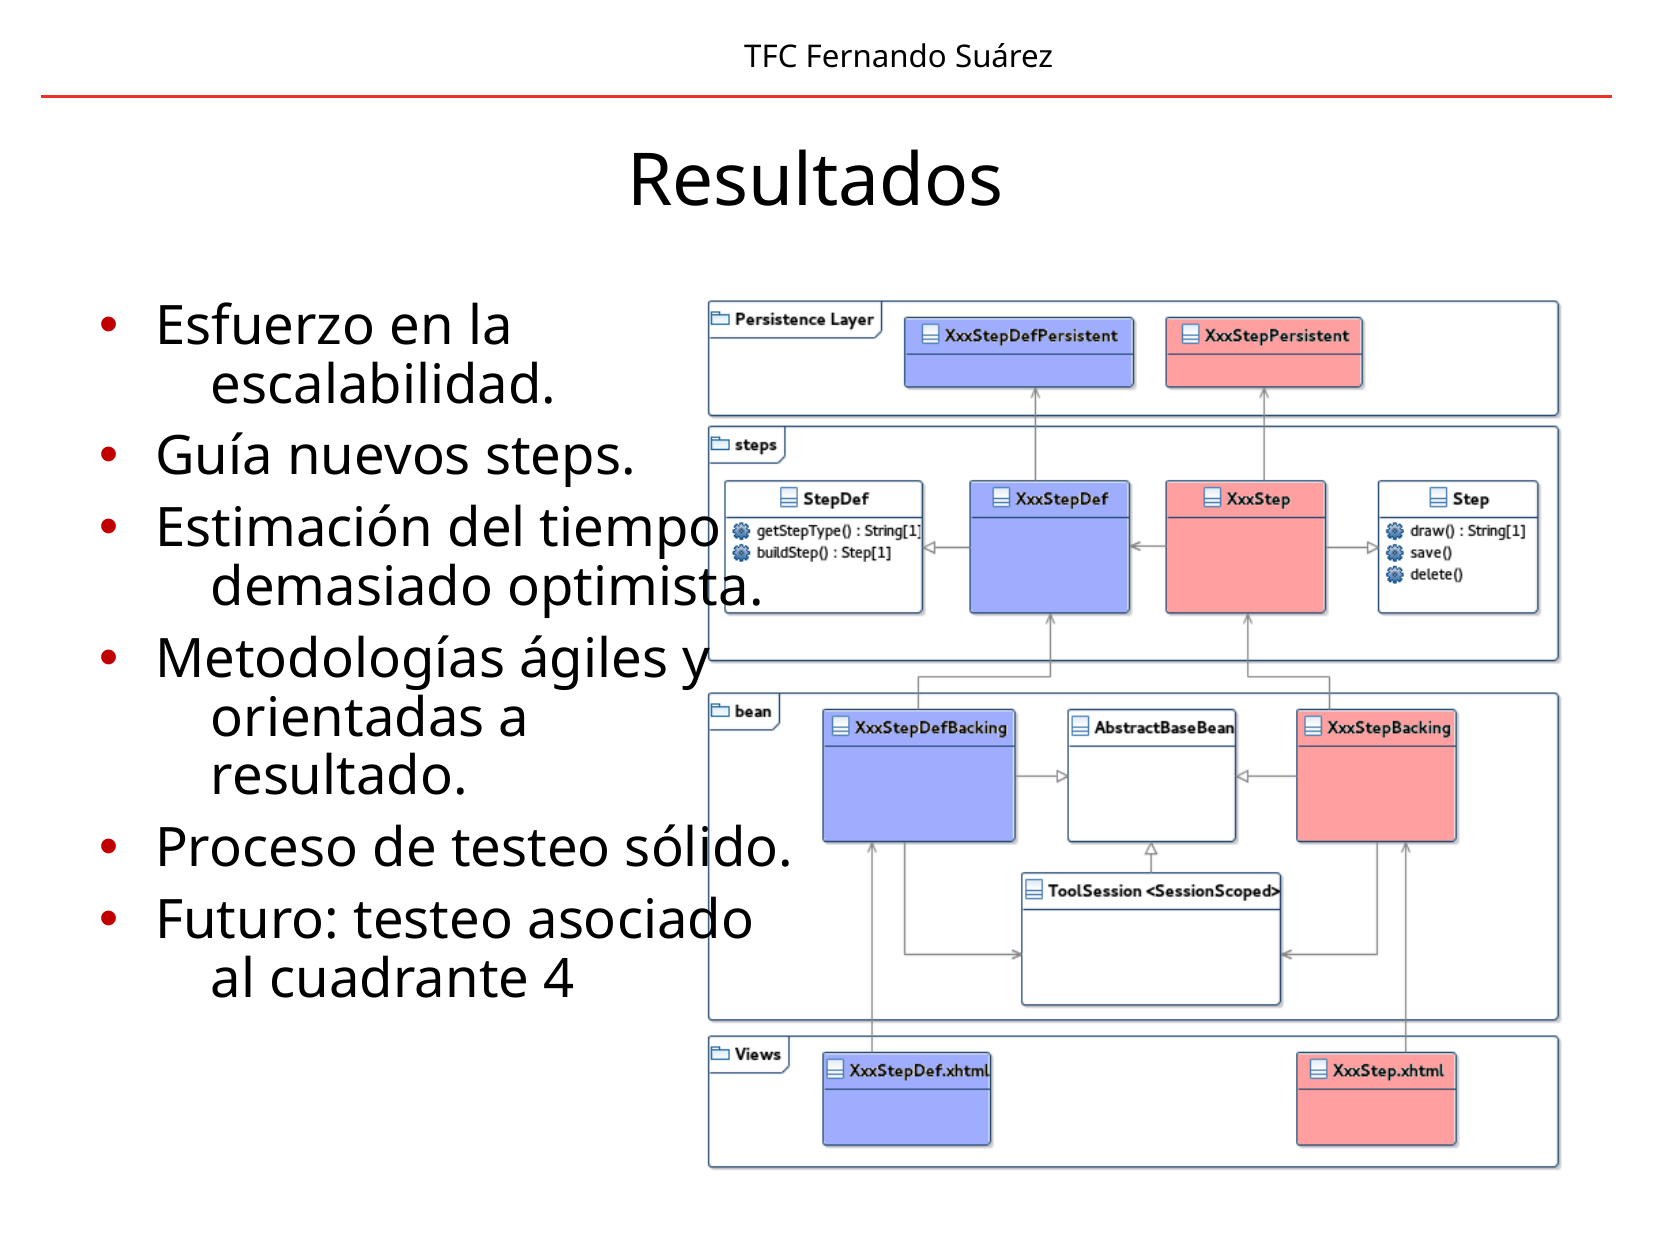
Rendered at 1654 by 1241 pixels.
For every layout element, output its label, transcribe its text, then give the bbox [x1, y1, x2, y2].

list Esfuerzo en la escalabilidad. Guía nuevos steps. Estimación del tiempo demasiado optimista. Metodologías ágiles y orientadas a resultado. Proceso de testeo sólido. Futuro: testeo asociado al cuadrante 4 [82, 289, 814, 1108]
title Resultados [71, 73, 1560, 280]
picture [685, 287, 1585, 1184]
